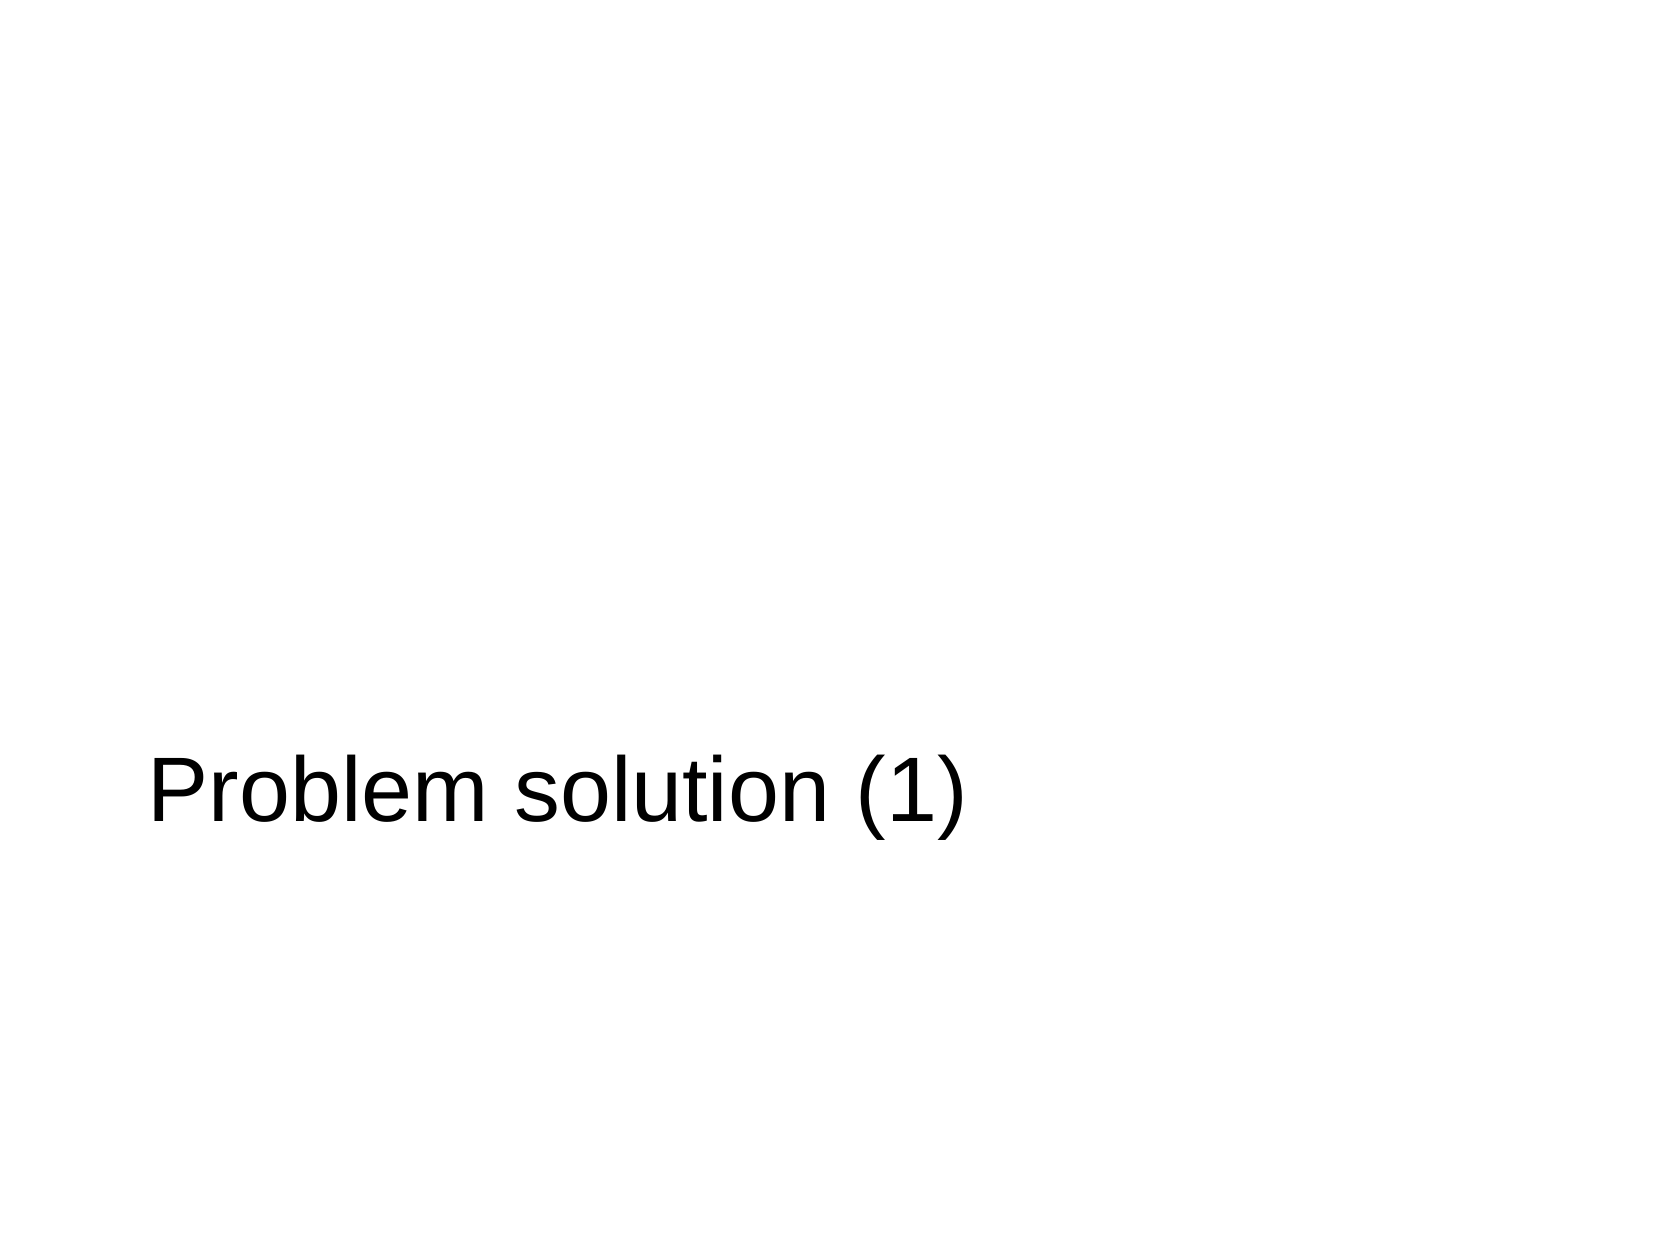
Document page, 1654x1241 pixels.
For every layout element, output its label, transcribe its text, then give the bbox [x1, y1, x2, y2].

title Problem solution (1) [0, 694, 1303, 887]
